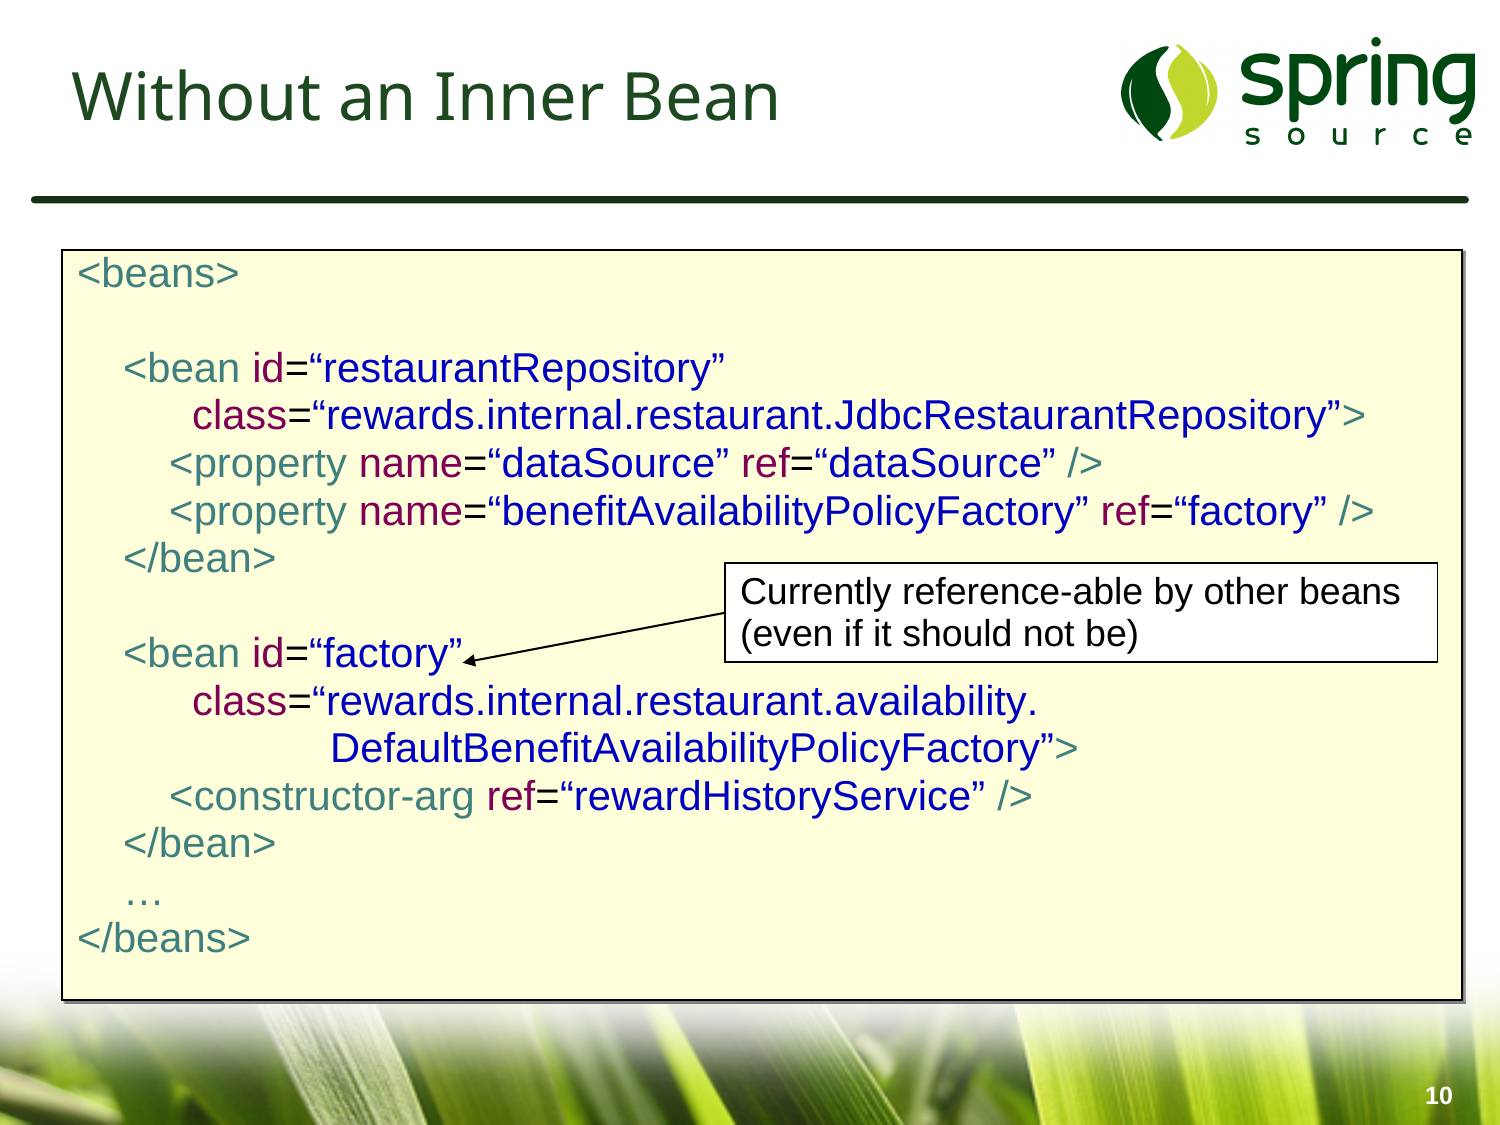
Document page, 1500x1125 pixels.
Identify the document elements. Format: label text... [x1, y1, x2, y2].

picture [0, 944, 1500, 1125]
title Without an Inner Bean [56, 13, 1089, 176]
text_box Currently reference-able by other beans (even if it should not be) [725, 562, 1438, 663]
text_box <beans> <bean id=“restaurantRepository” class=“rewards.internal.restaurant.JdbcRestaurantRepository”> <property name=“dataSource” ref=“dataSource” /> <property name=“benefitAvailabilityPolicyFactory” ref=“factory” /> </bean> <bean id=“factory” class=“rewards.internal.restaurant.availability. DefaultBenefitAvailabilityPolicyFactory”> <constructor-arg ref=“rewardHistoryService” /> </bean> … </beans> [62, 249, 1463, 1000]
picture [1121, 37, 1475, 145]
